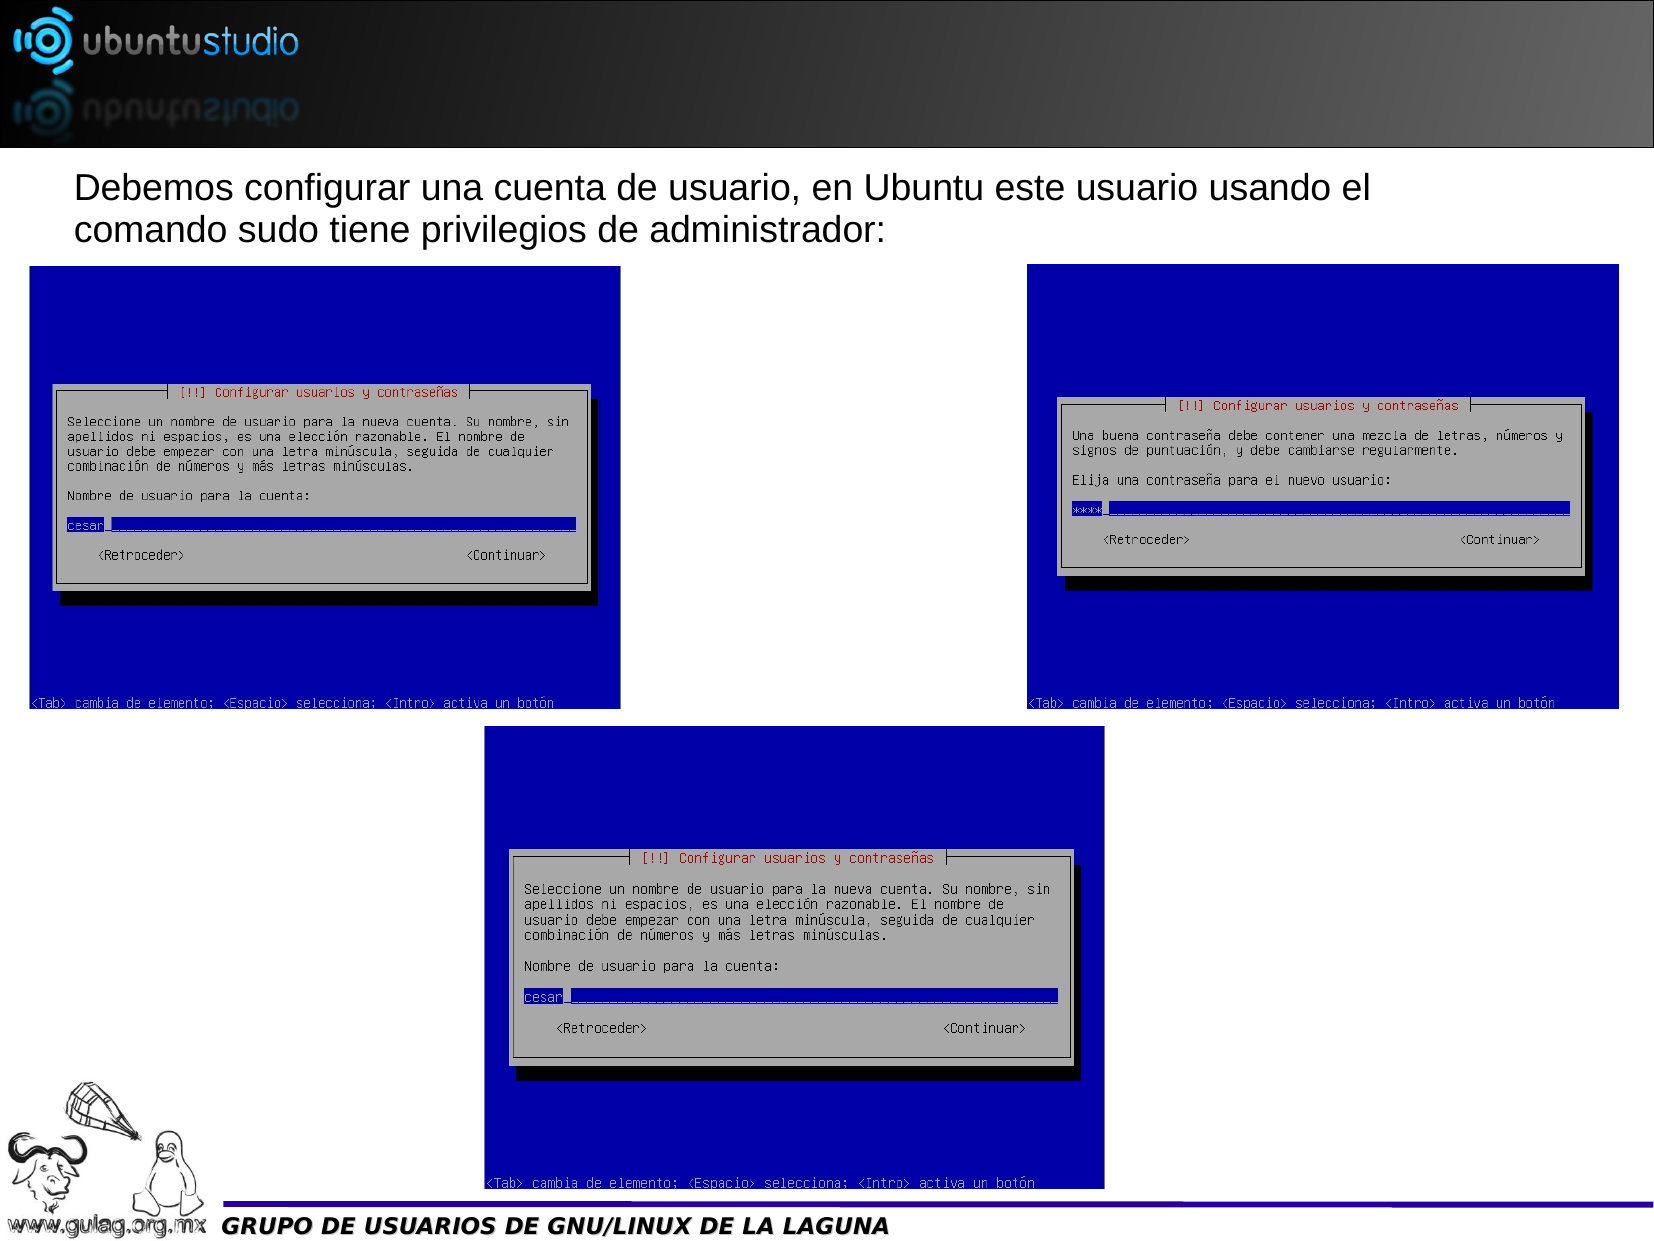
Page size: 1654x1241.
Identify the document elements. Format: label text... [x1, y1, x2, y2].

picture [1027, 264, 1619, 709]
picture [29, 266, 621, 709]
picture [11, 5, 300, 148]
text_box GRUPO DE USUARIOS DE GNU/LINUX DE LA LAGUNA [207, 1205, 906, 1241]
text_box Debemos configurar una cuenta de usuario, en Ubuntu este usuario usando el comando sudo tiene privilegios de administrador: [59, 159, 1547, 278]
picture [5, 1079, 207, 1241]
text_box [0, 0, 1654, 148]
picture [484, 726, 1105, 1190]
